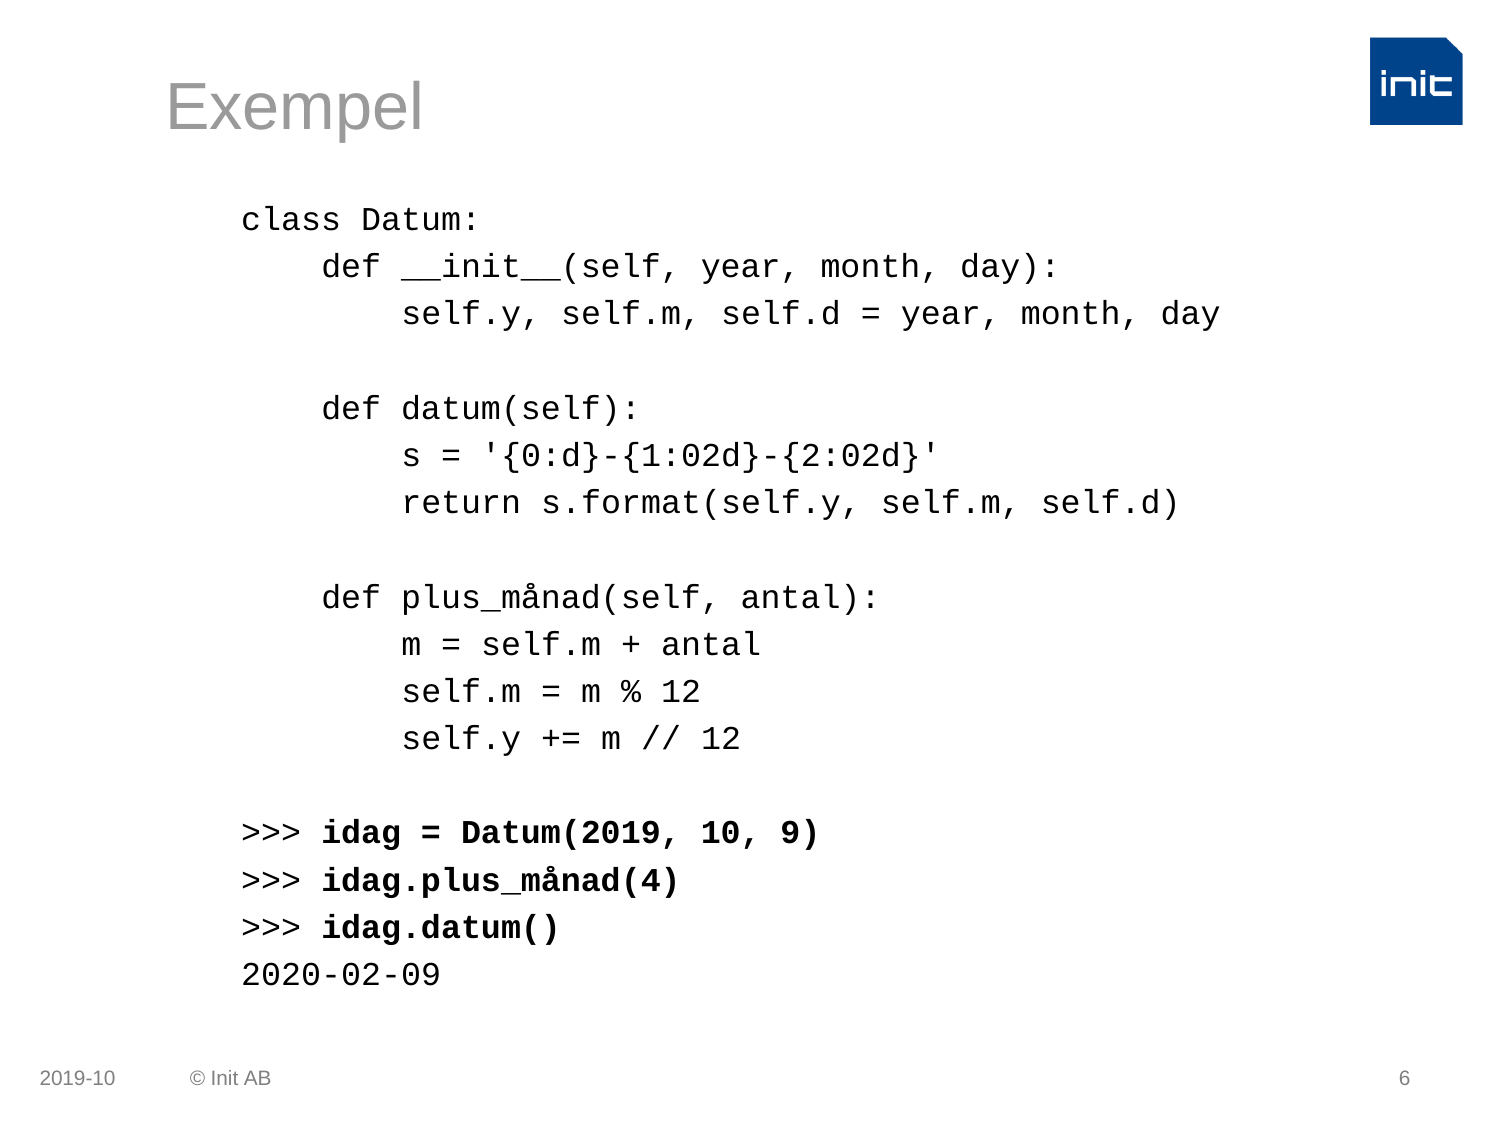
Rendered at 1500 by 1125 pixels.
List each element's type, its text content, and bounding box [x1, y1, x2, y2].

picture [1370, 37, 1463, 125]
text_box Exempel [150, 0, 1351, 151]
text_box © Init AB [174, 1037, 1326, 1098]
text_box <nummer> [1350, 1037, 1426, 1098]
text_box class Datum: def __init__(self, year, month, day): self.y, self.m, self.d = year, month, day def datum(self): s = '{0:d}-{1:02d}-{2:02d}' return s.format(self.y, self.m, self.d) def plus_månad(self, antal): m = self.m + antal self.m = m % 12 self.y += m // 12 >>> idag = Datum(2019, 10, 9) >>> idag.plus_månad(4) >>> idag.datum() 2020-02-09 [150, 189, 1351, 963]
text_box 2019-10 [24, 1037, 151, 1098]
